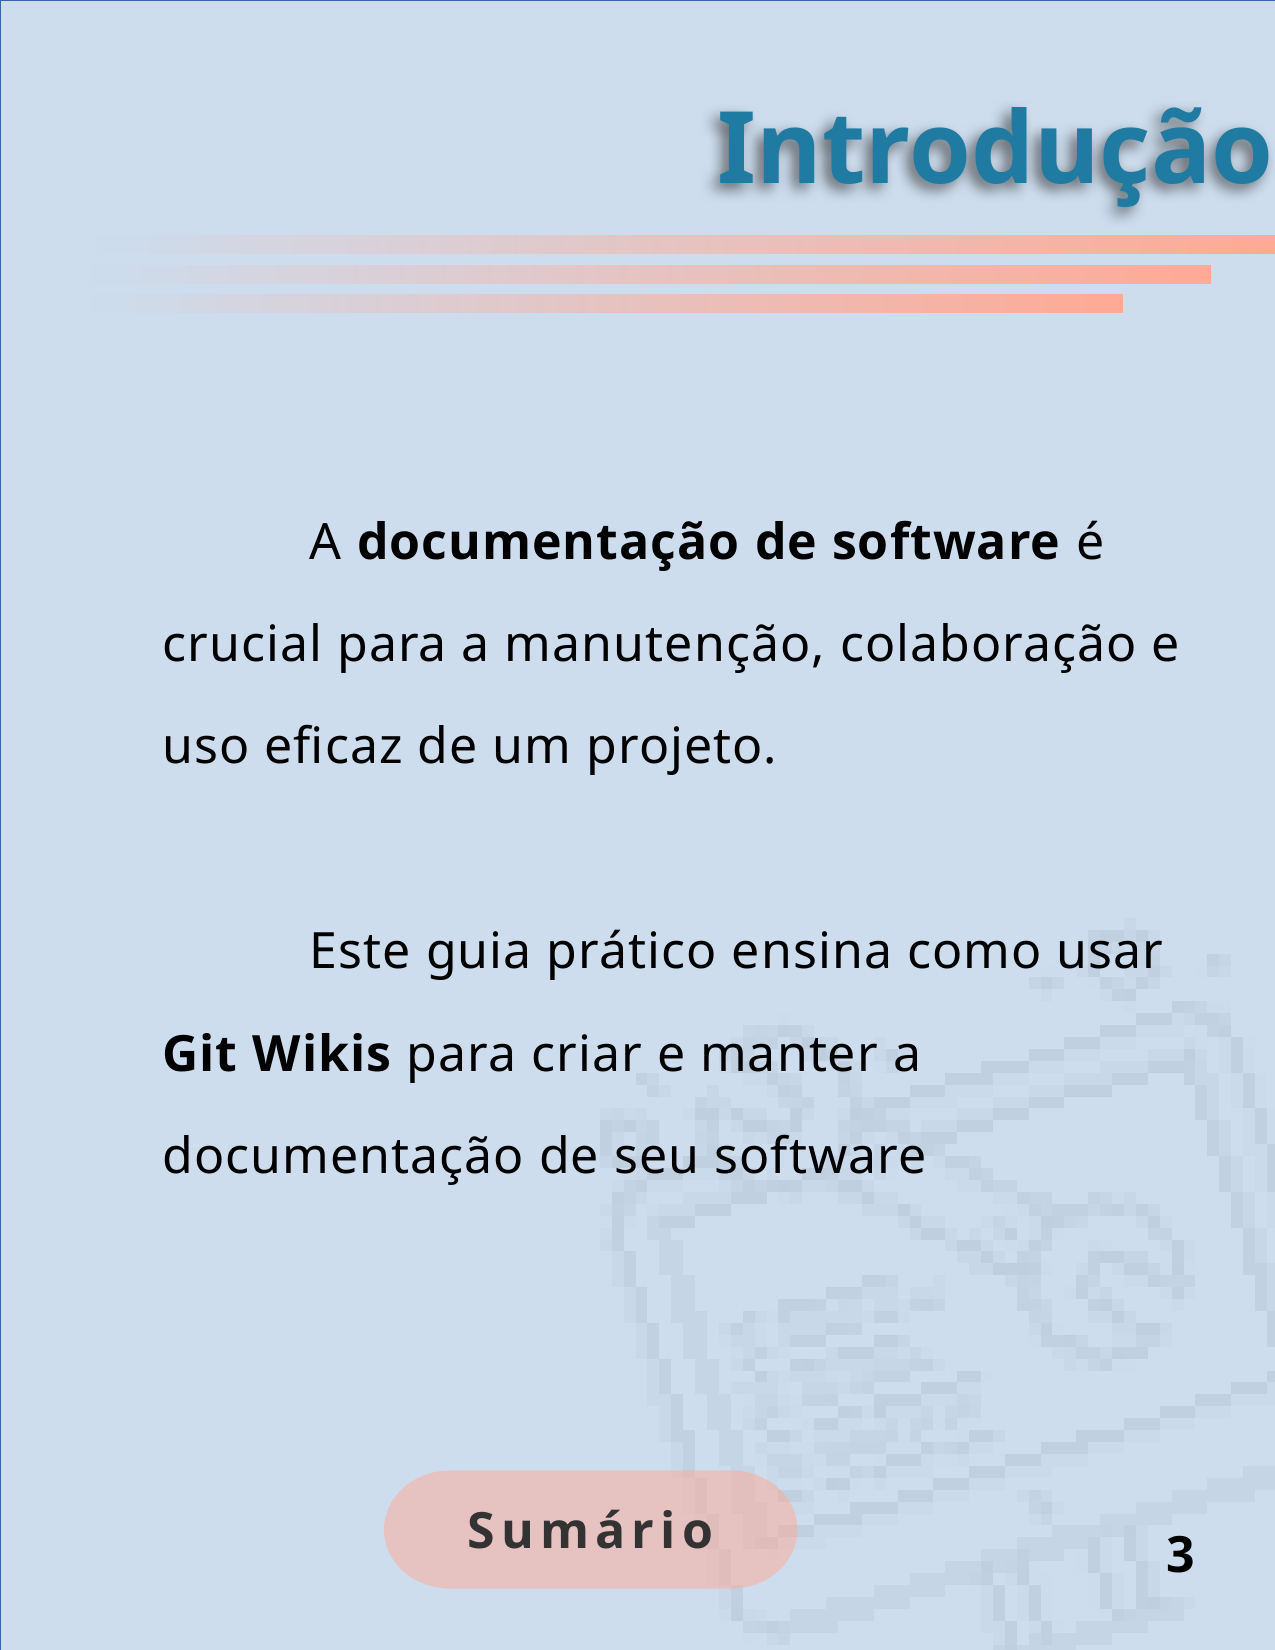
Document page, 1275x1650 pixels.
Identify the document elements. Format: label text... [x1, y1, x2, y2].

text_box A documentação de software é crucial para a manutenção, colaboração e uso eficaz de um projeto. Este guia prático ensina como usar Git Wikis para criar e manter a documentação de seu software [147, 464, 1211, 1004]
text_box [0, 0, 1275, 1650]
text_box Introdução [676, 105, 1268, 221]
text_box Sumário [383, 1470, 798, 1589]
text_box 3 [1151, 1511, 1241, 1577]
